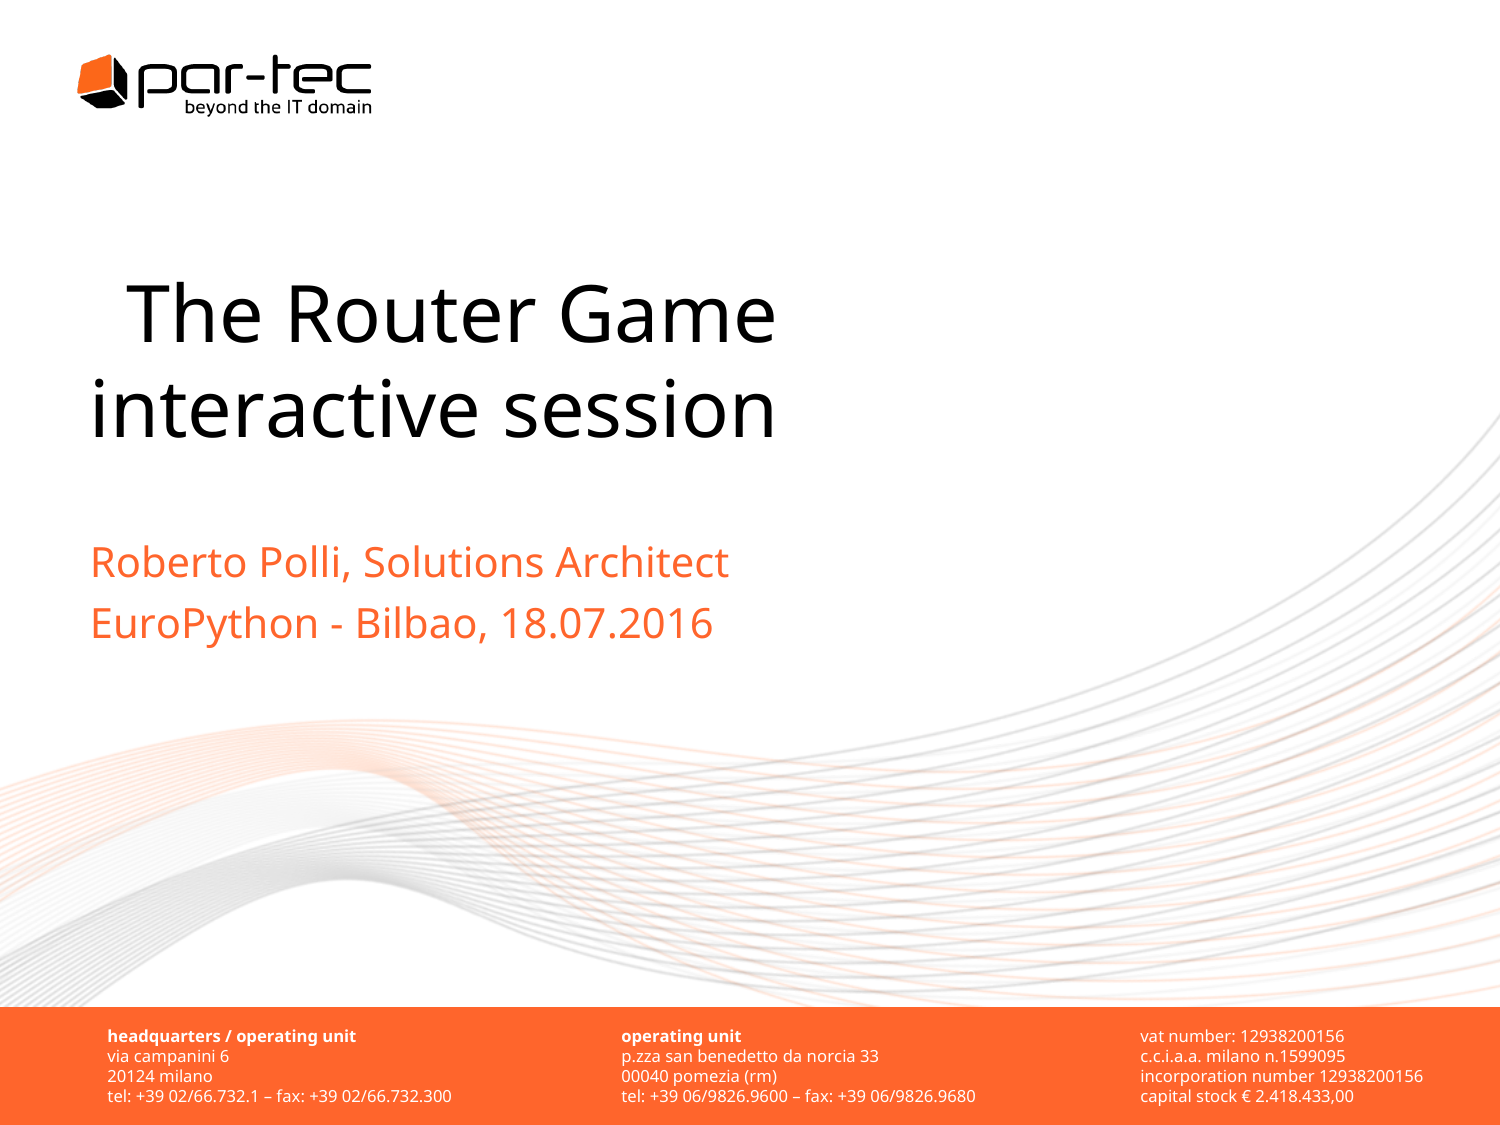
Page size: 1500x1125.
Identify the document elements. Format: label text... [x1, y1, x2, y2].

text_box Roberto Polli, Solutions Architect EuroPython - Bilbao, 18.07.2016 [74, 469, 1341, 662]
text_box The Router Game interactive session [74, 255, 1341, 469]
picture [0, 410, 1500, 1007]
picture [76, 52, 373, 118]
